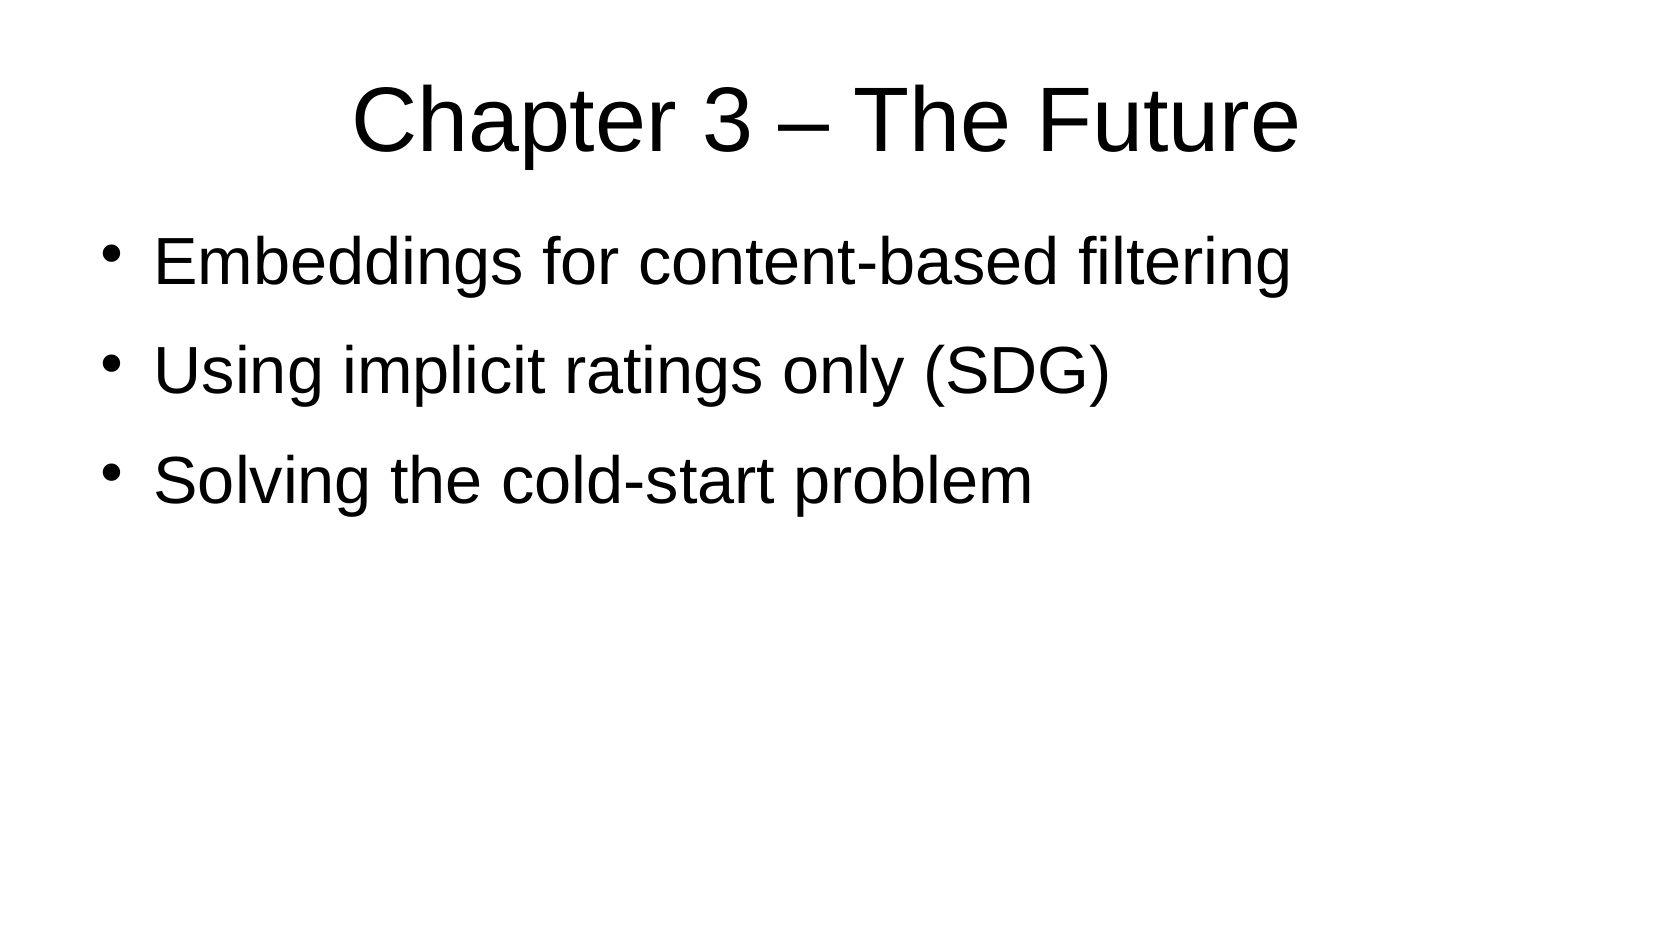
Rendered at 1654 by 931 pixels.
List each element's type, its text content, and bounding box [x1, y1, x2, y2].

list Embeddings for content-based filtering Using implicit ratings only (SDG) Solving the cold-start problem [82, 217, 1571, 757]
title Chapter 3 – The Future [82, 36, 1571, 193]
